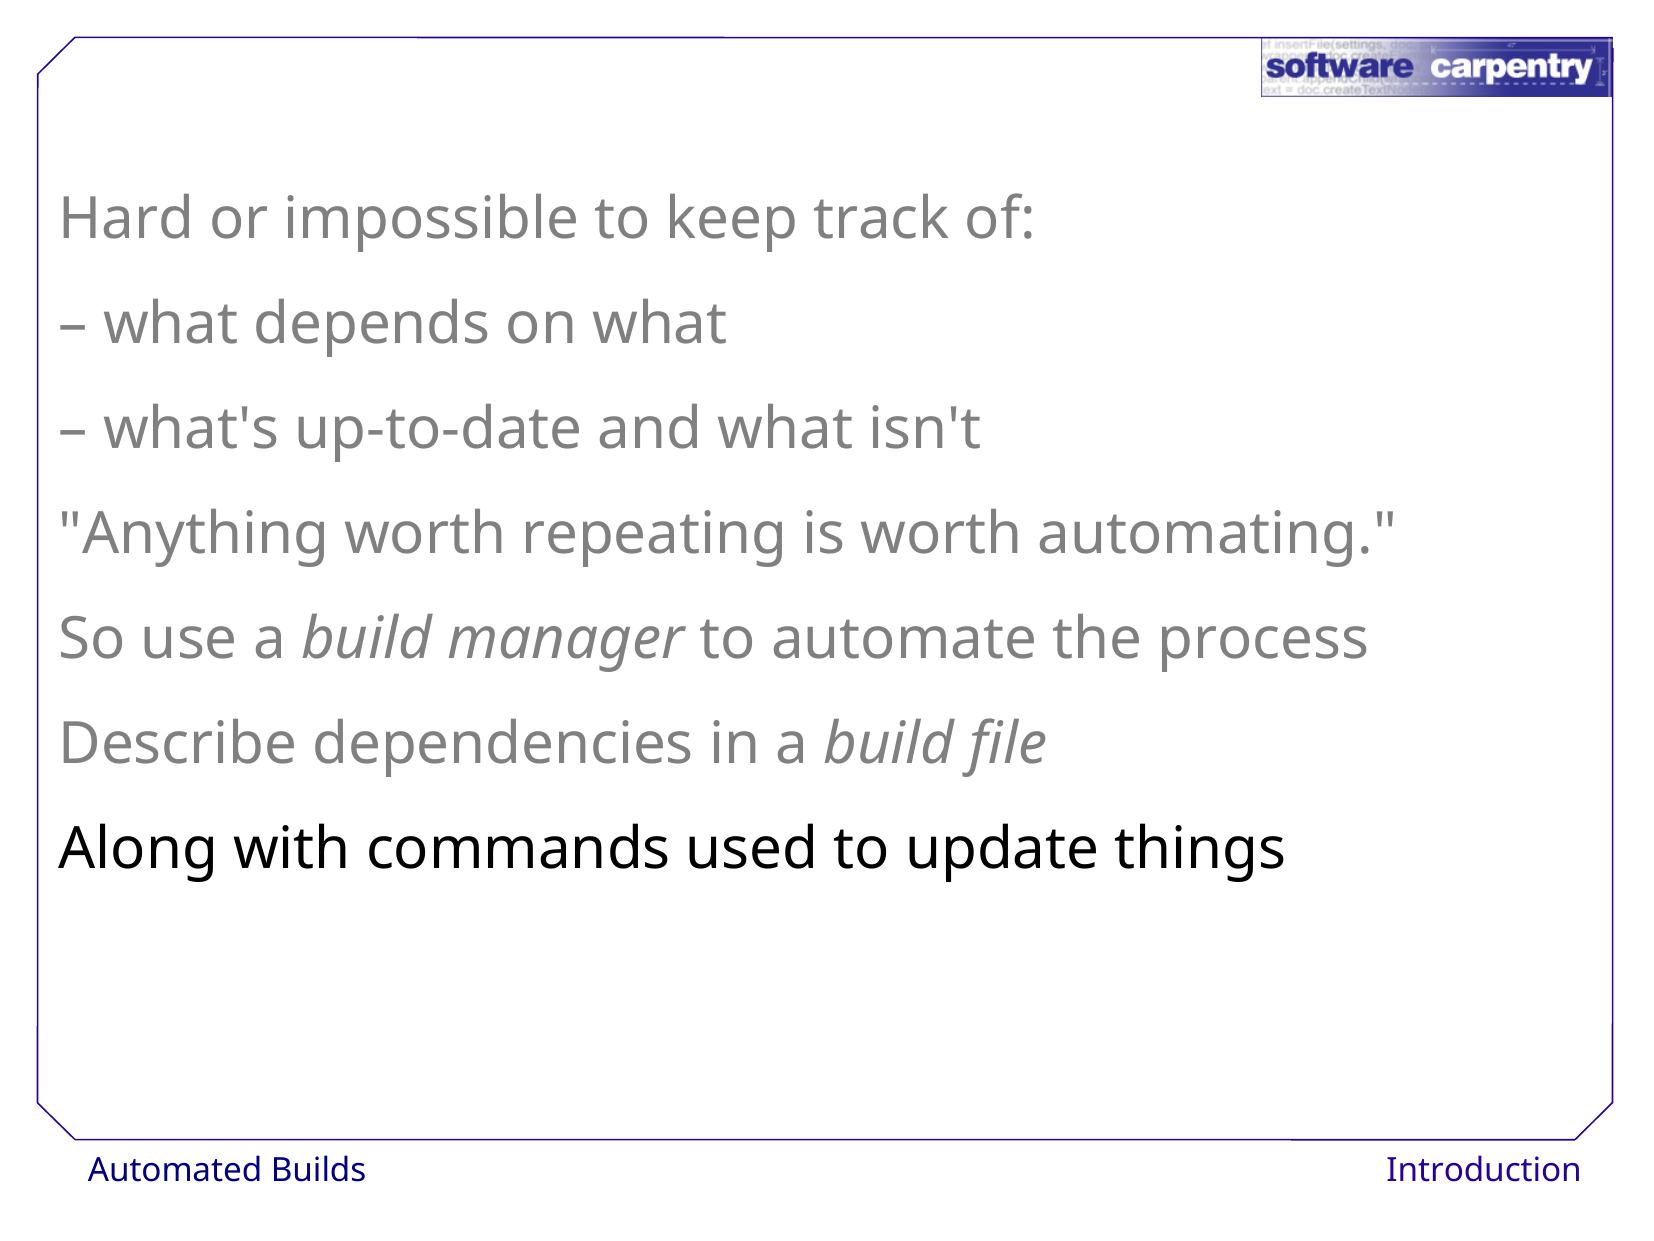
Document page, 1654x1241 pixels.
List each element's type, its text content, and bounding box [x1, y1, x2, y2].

picture [1261, 39, 1613, 97]
text_box Hard or impossible to keep track of: – what depends on what – what's up-to-date and what isn't "Anything worth repeating is worth automating." So use a build manager to automate the process Describe dependencies in a build file Along with commands used to update things [43, 138, 1563, 889]
